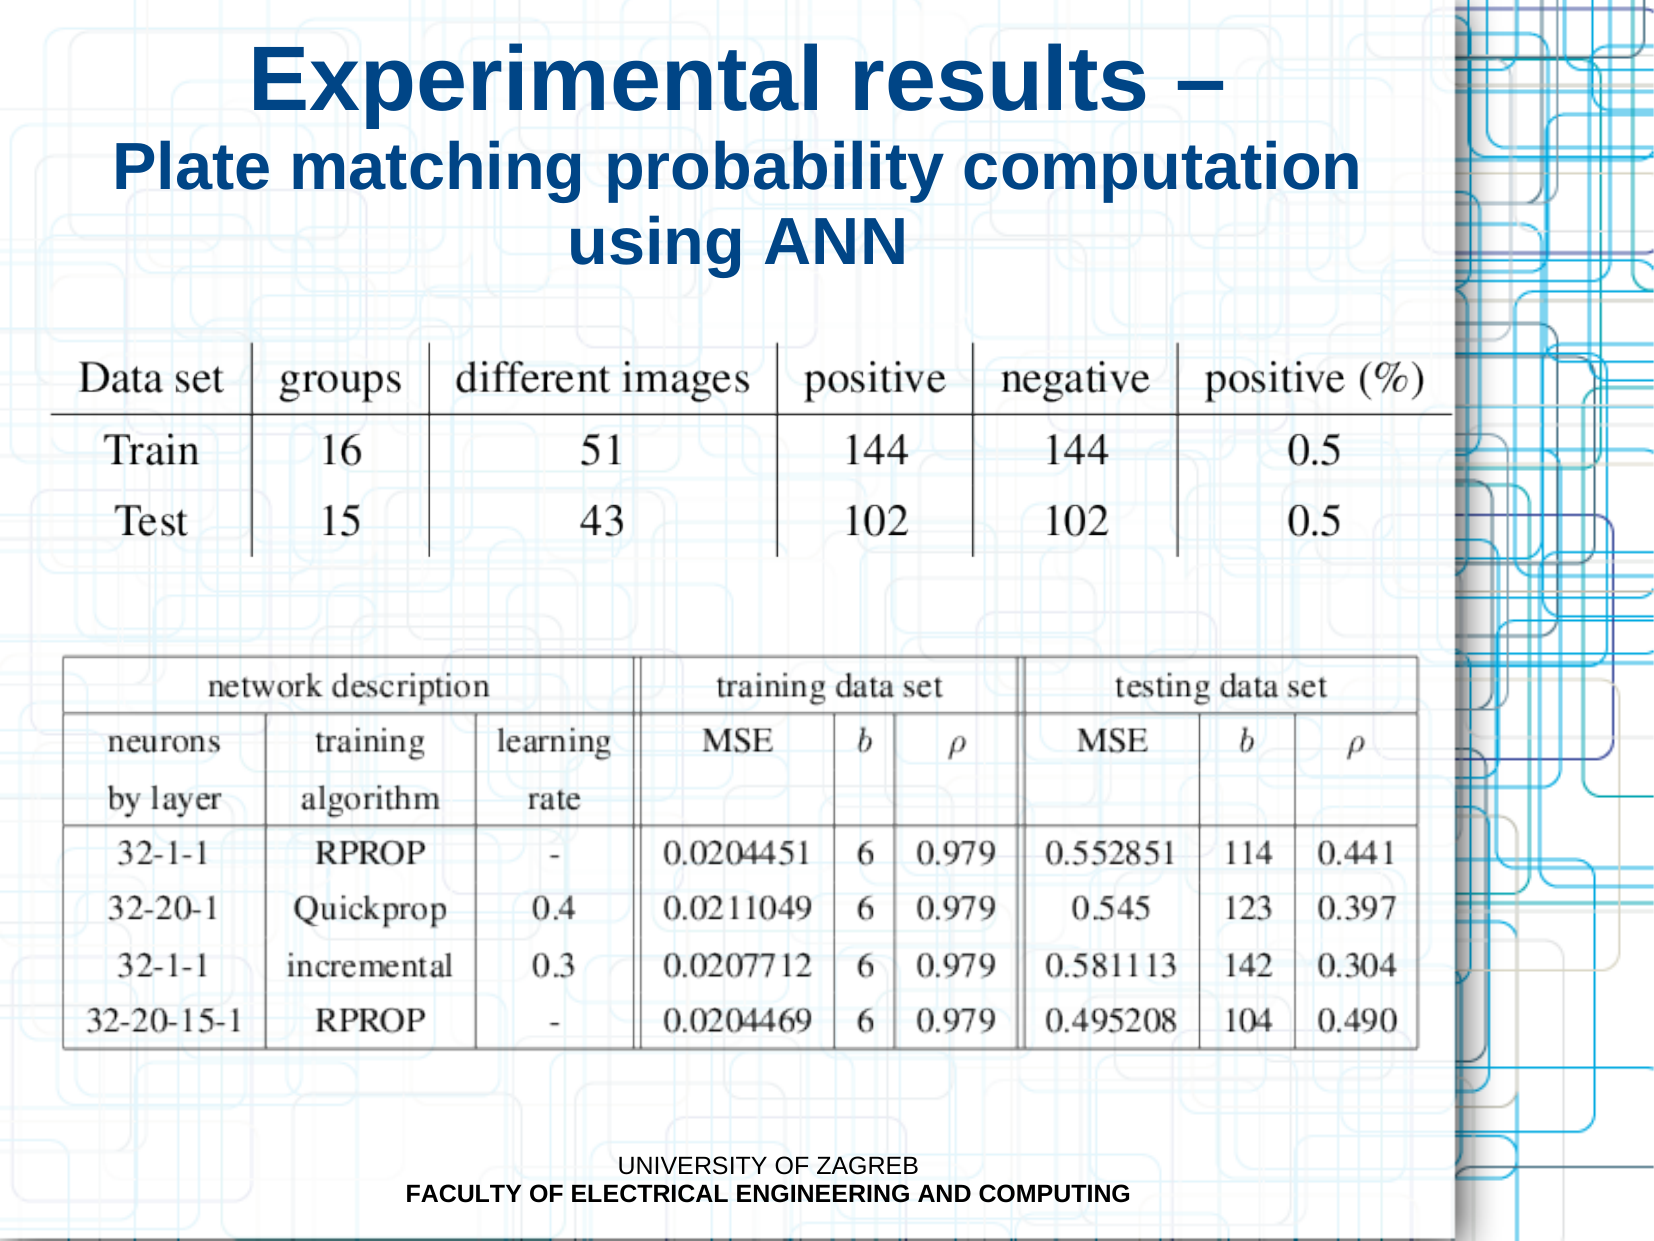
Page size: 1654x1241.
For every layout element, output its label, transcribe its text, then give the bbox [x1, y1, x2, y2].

title Experimental results – Plate matching probability computation using ANN [59, 26, 1418, 280]
picture [0, 0, 1654, 1241]
